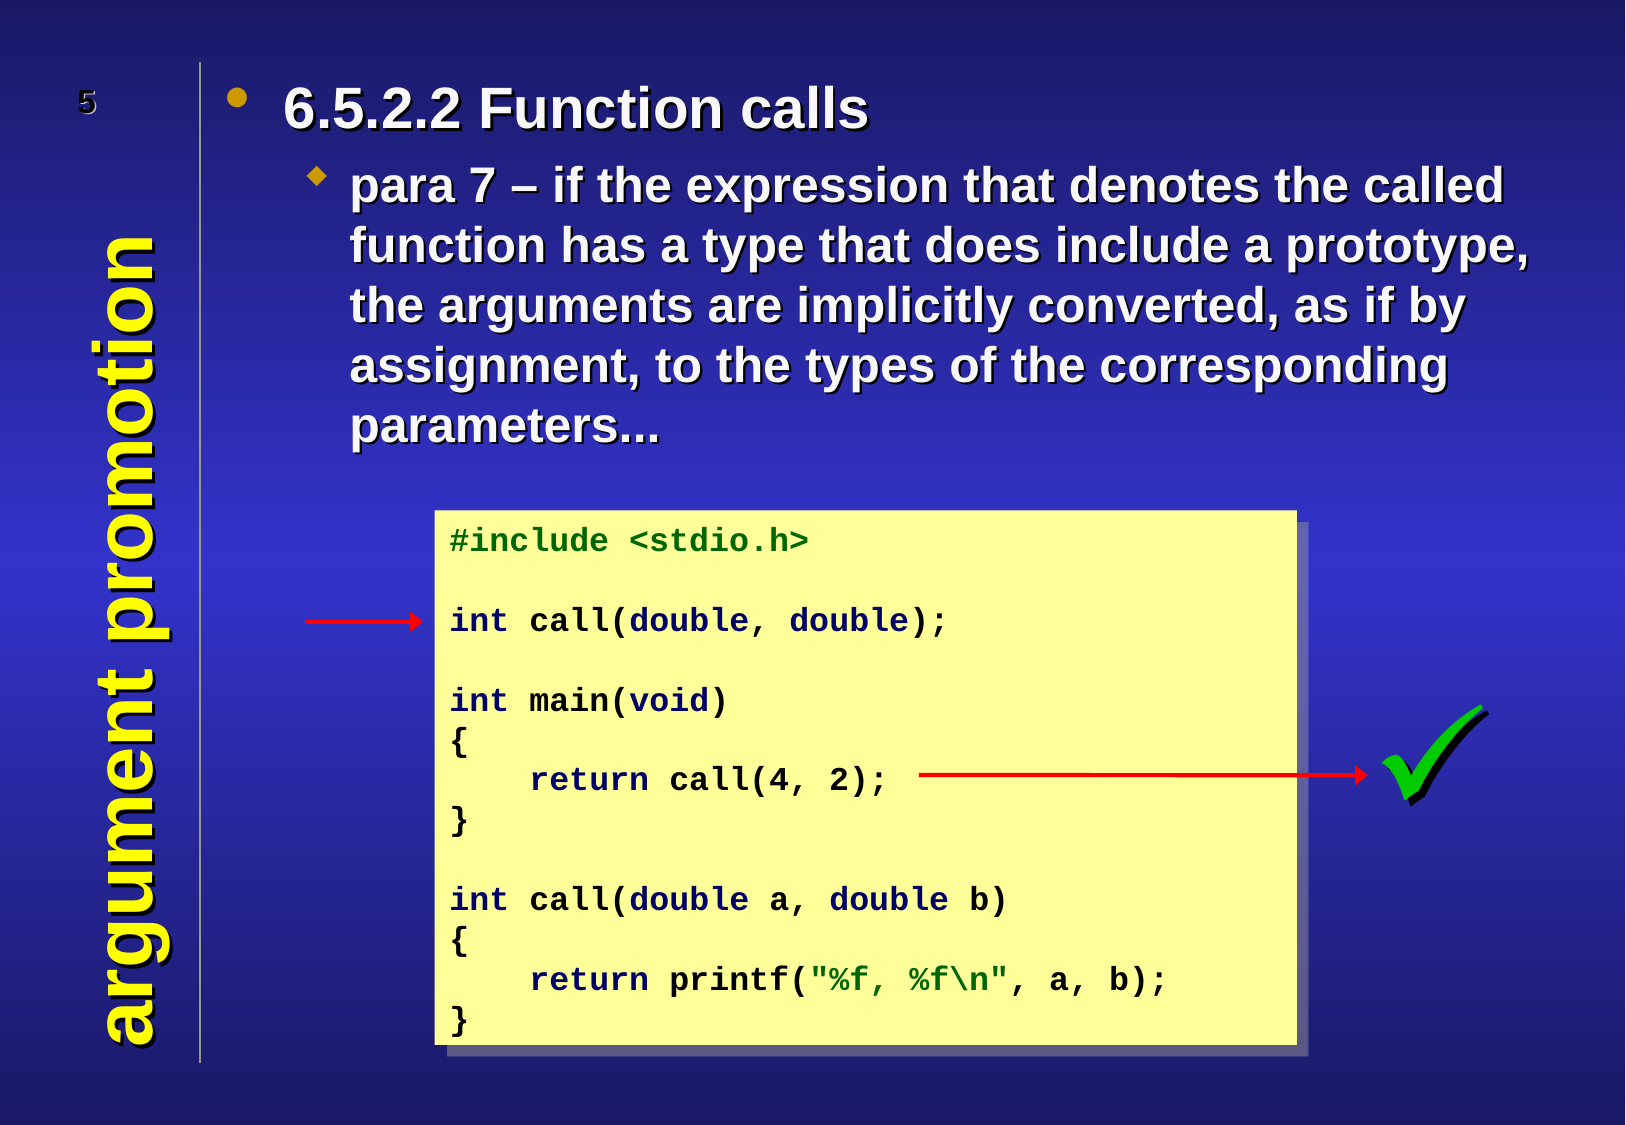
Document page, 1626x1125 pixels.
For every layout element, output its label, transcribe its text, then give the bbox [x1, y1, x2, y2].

text_box #include <stdio.h> int call(double, double); int main(void) { return call(4, 2); } int call(double a, double b) { return printf("%f, %f\n", a, b); } [434, 510, 1297, 1045]
text_box  [1355, 663, 1545, 858]
list 6.5.2.2 Function calls para 7 – if the expression that denotes the called function has a type that does include a prototype, the arguments are implicitly converted, as if by assignment, to the types of the corresponding parameters... [212, 62, 1550, 1063]
title argument promotion [50, 187, 188, 1063]
